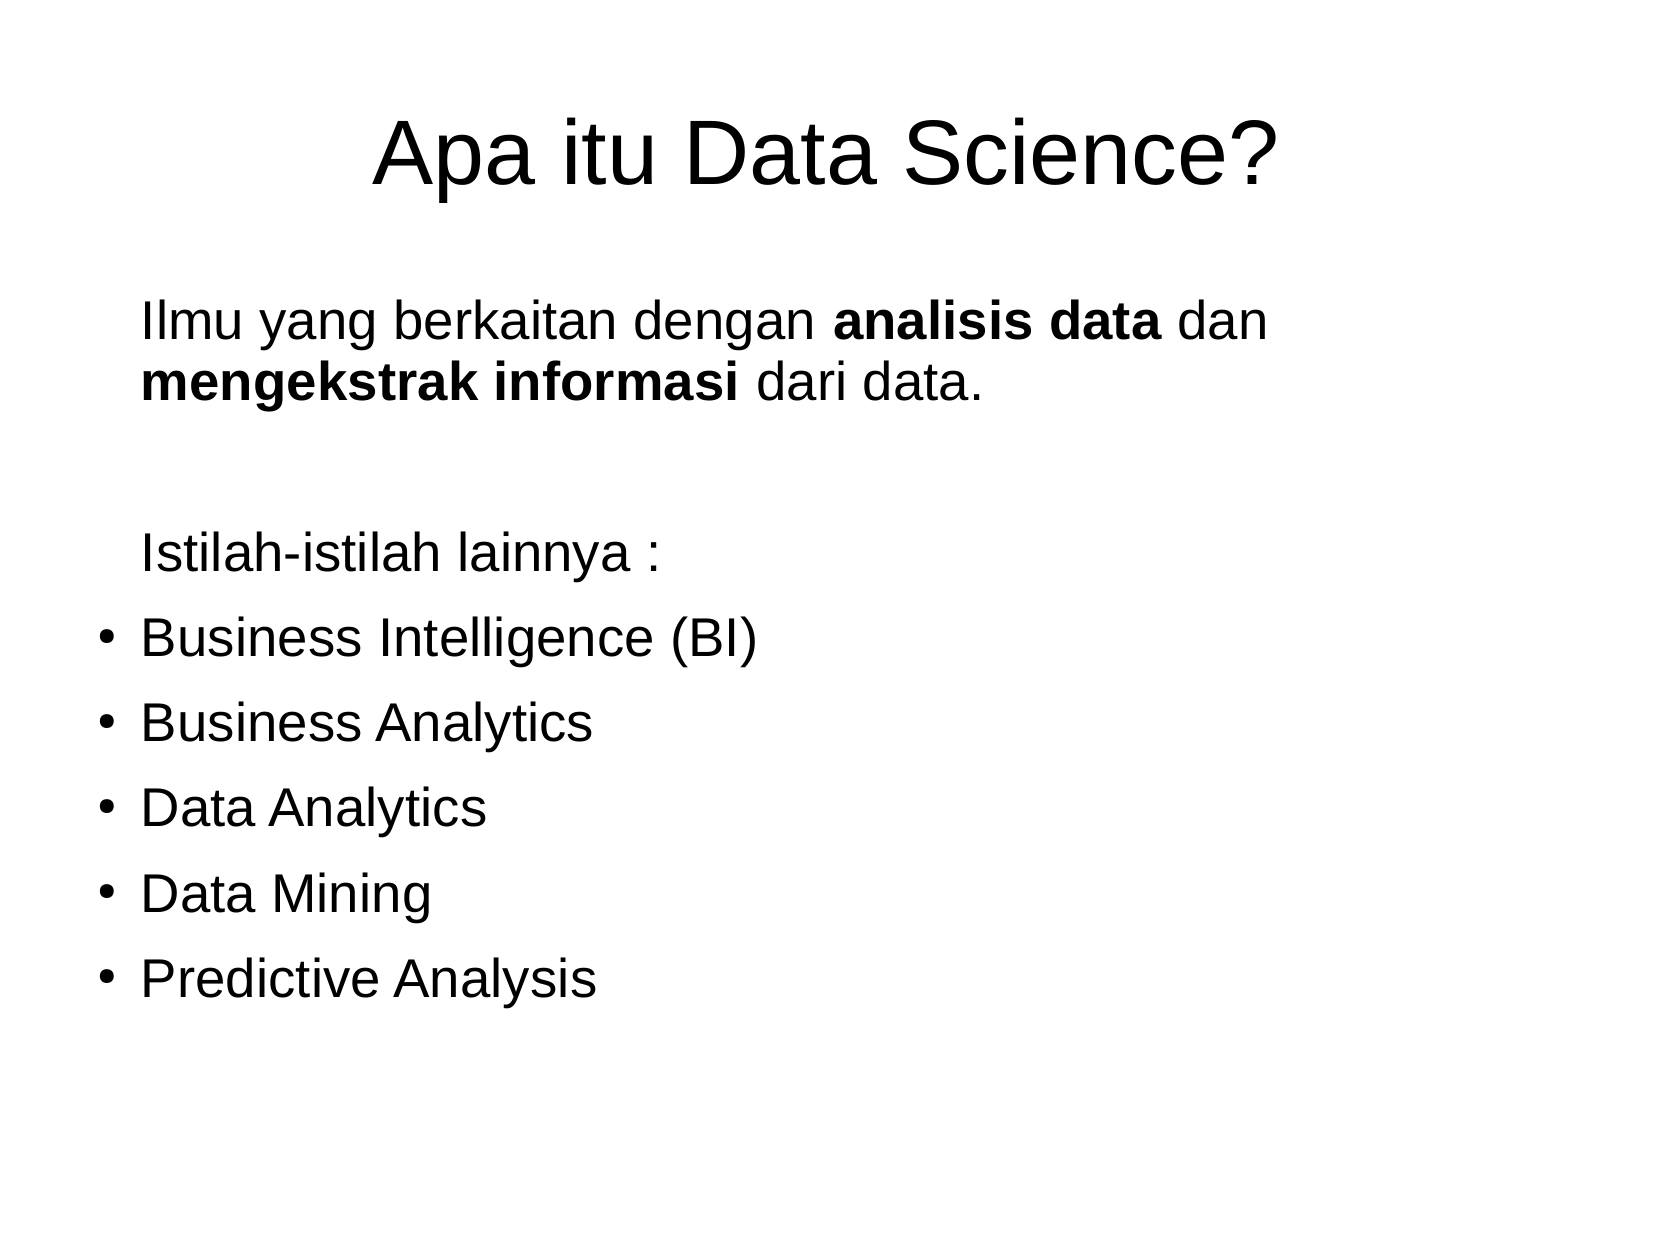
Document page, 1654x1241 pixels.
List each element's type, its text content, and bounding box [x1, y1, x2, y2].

title Apa itu Data Science? [82, 49, 1571, 257]
list Ilmu yang berkaitan dengan analisis data dan mengekstrak informasi dari data. Istilah-istilah lainnya : Business Intelligence (BI) Business Analytics Data Analytics Data Mining Predictive Analysis [82, 290, 1571, 1010]
